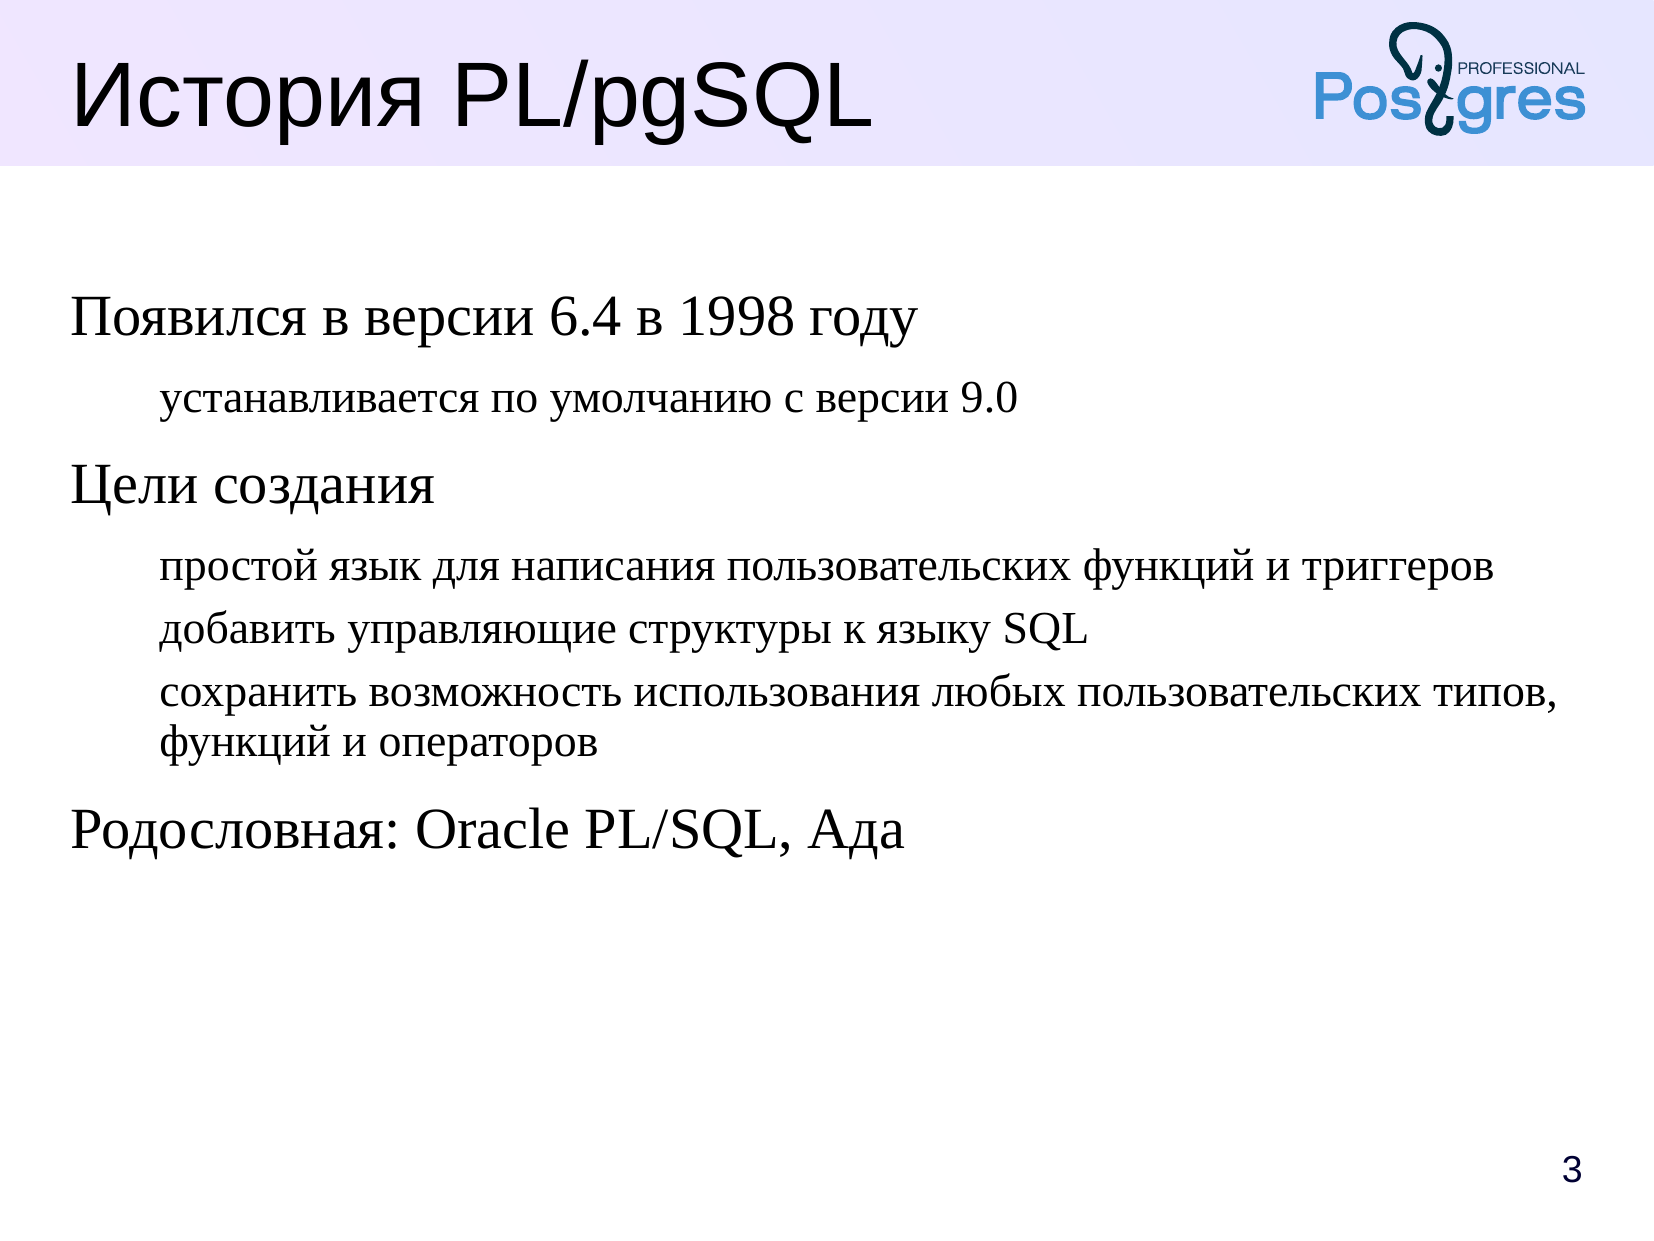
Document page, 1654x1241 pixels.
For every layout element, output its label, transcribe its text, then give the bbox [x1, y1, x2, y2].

list Появился в версии 6.4 в 1998 году устанавливается по умолчанию с версии 9.0 Цели создания простой язык для написания пользовательских функций и триггеров добавить управляющие структуры к языку SQL сохранить возможность использования любых пользовательских типов, функций и операторов Родословная: Oracle PL/SQL, Ада [70, 283, 1583, 1141]
title История PL/pgSQL [70, 43, 1241, 147]
